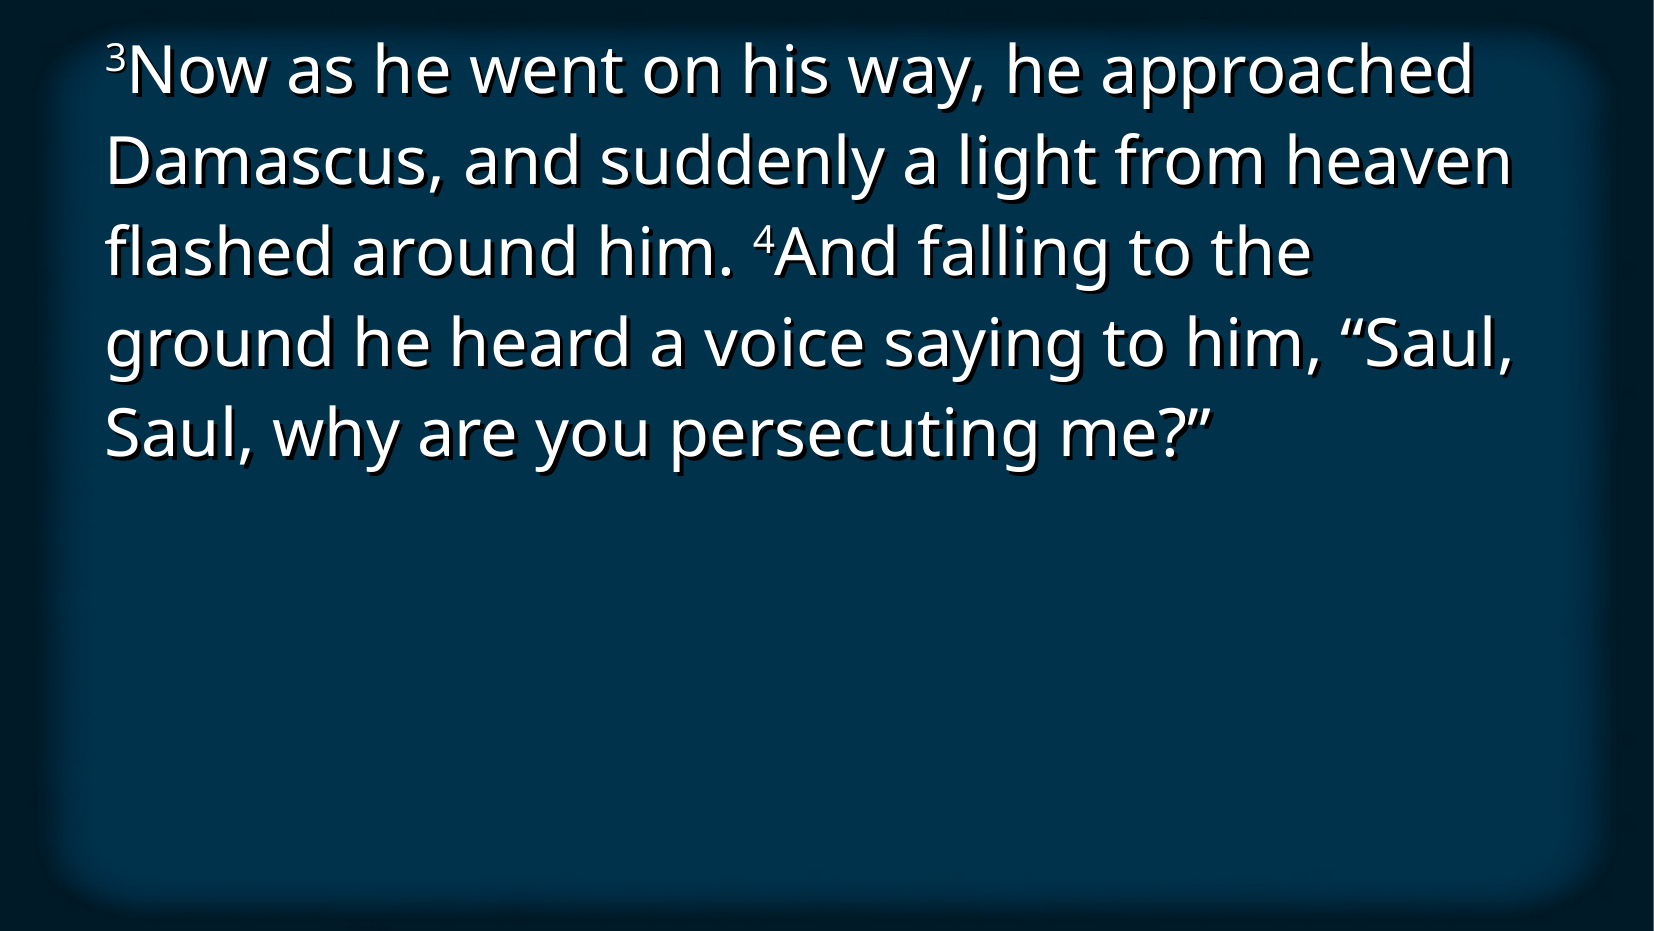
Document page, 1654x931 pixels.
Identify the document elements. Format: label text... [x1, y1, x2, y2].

picture [0, 0, 1654, 931]
text_box 3Now as he went on his way, he approached Damascus, and suddenly a light from heaven flashed around him. 4And falling to the ground he heard a voice saying to him, “Saul, Saul, why are you persecuting me?” [90, 15, 1576, 474]
